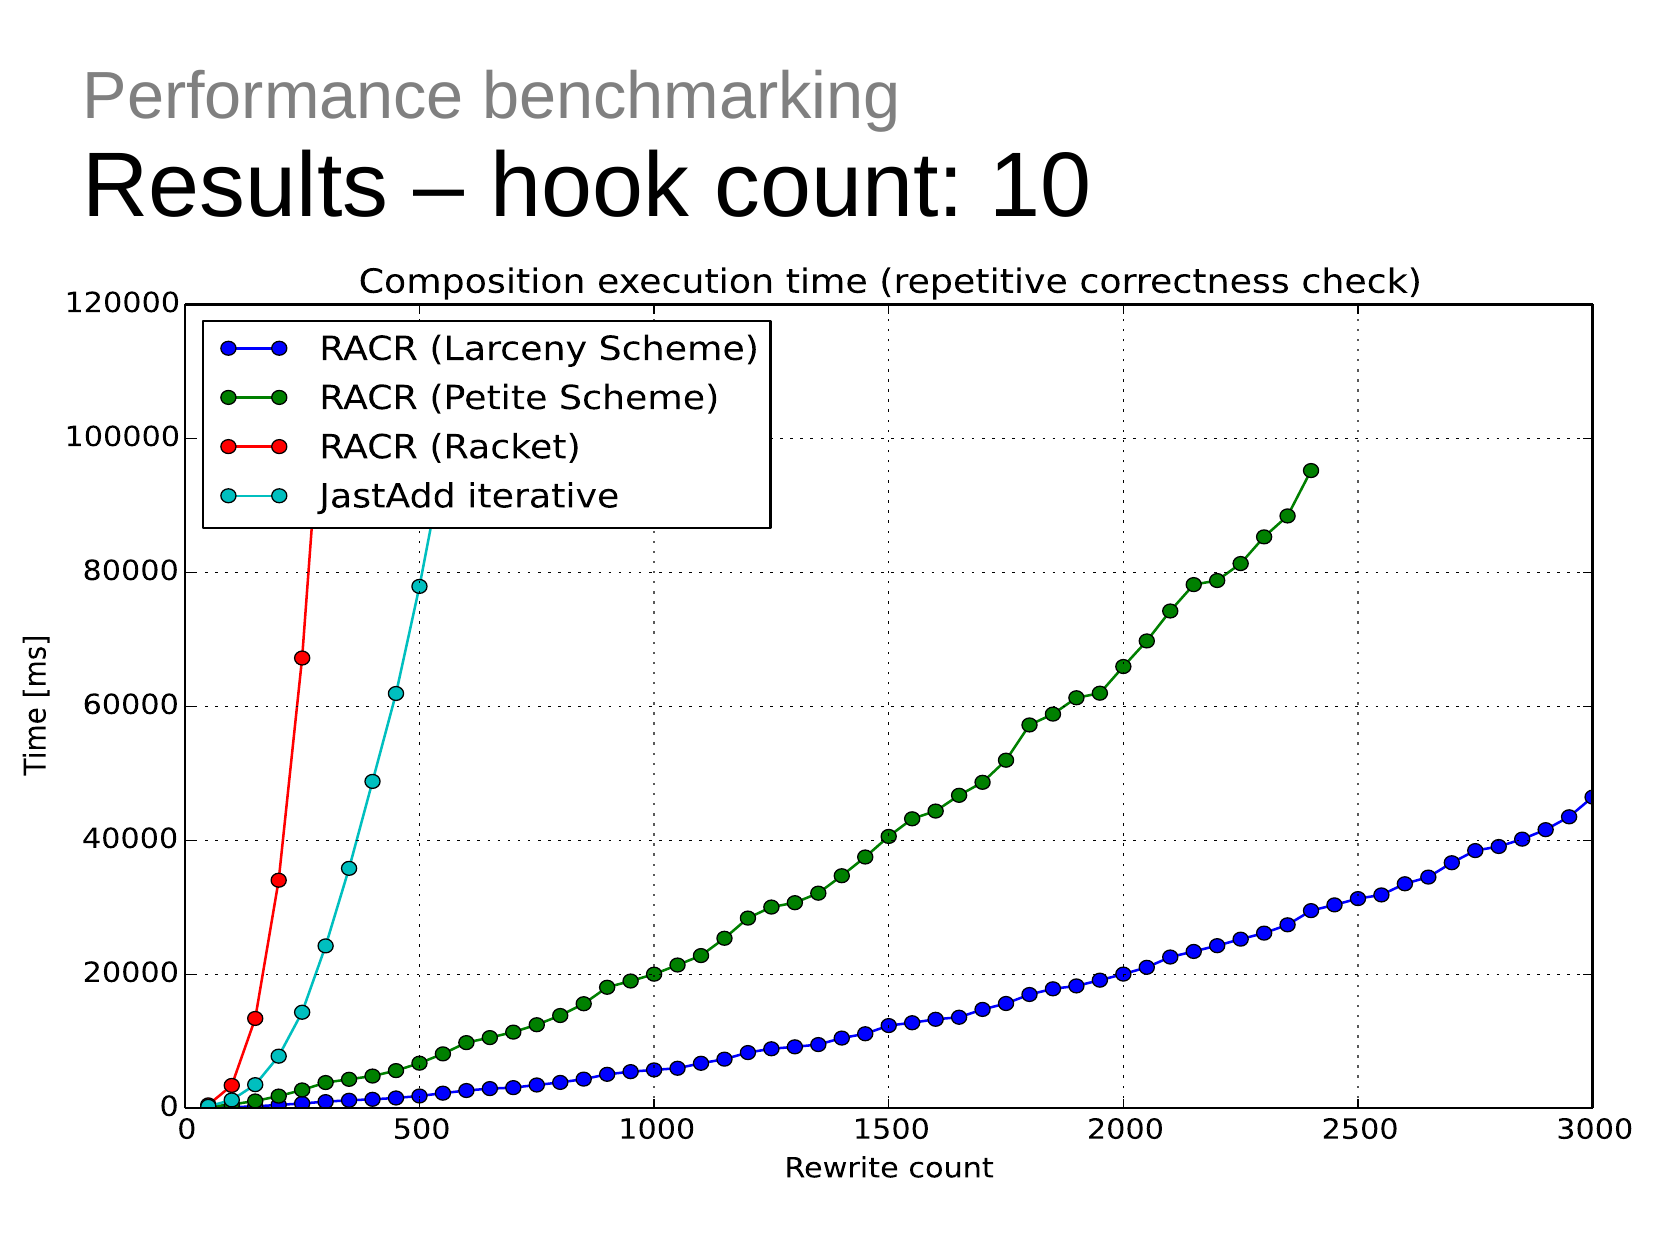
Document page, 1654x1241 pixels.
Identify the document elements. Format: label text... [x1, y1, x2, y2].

picture [4, 250, 1647, 1200]
title Performance benchmarking Results – hook count: 10 [82, 43, 1571, 250]
